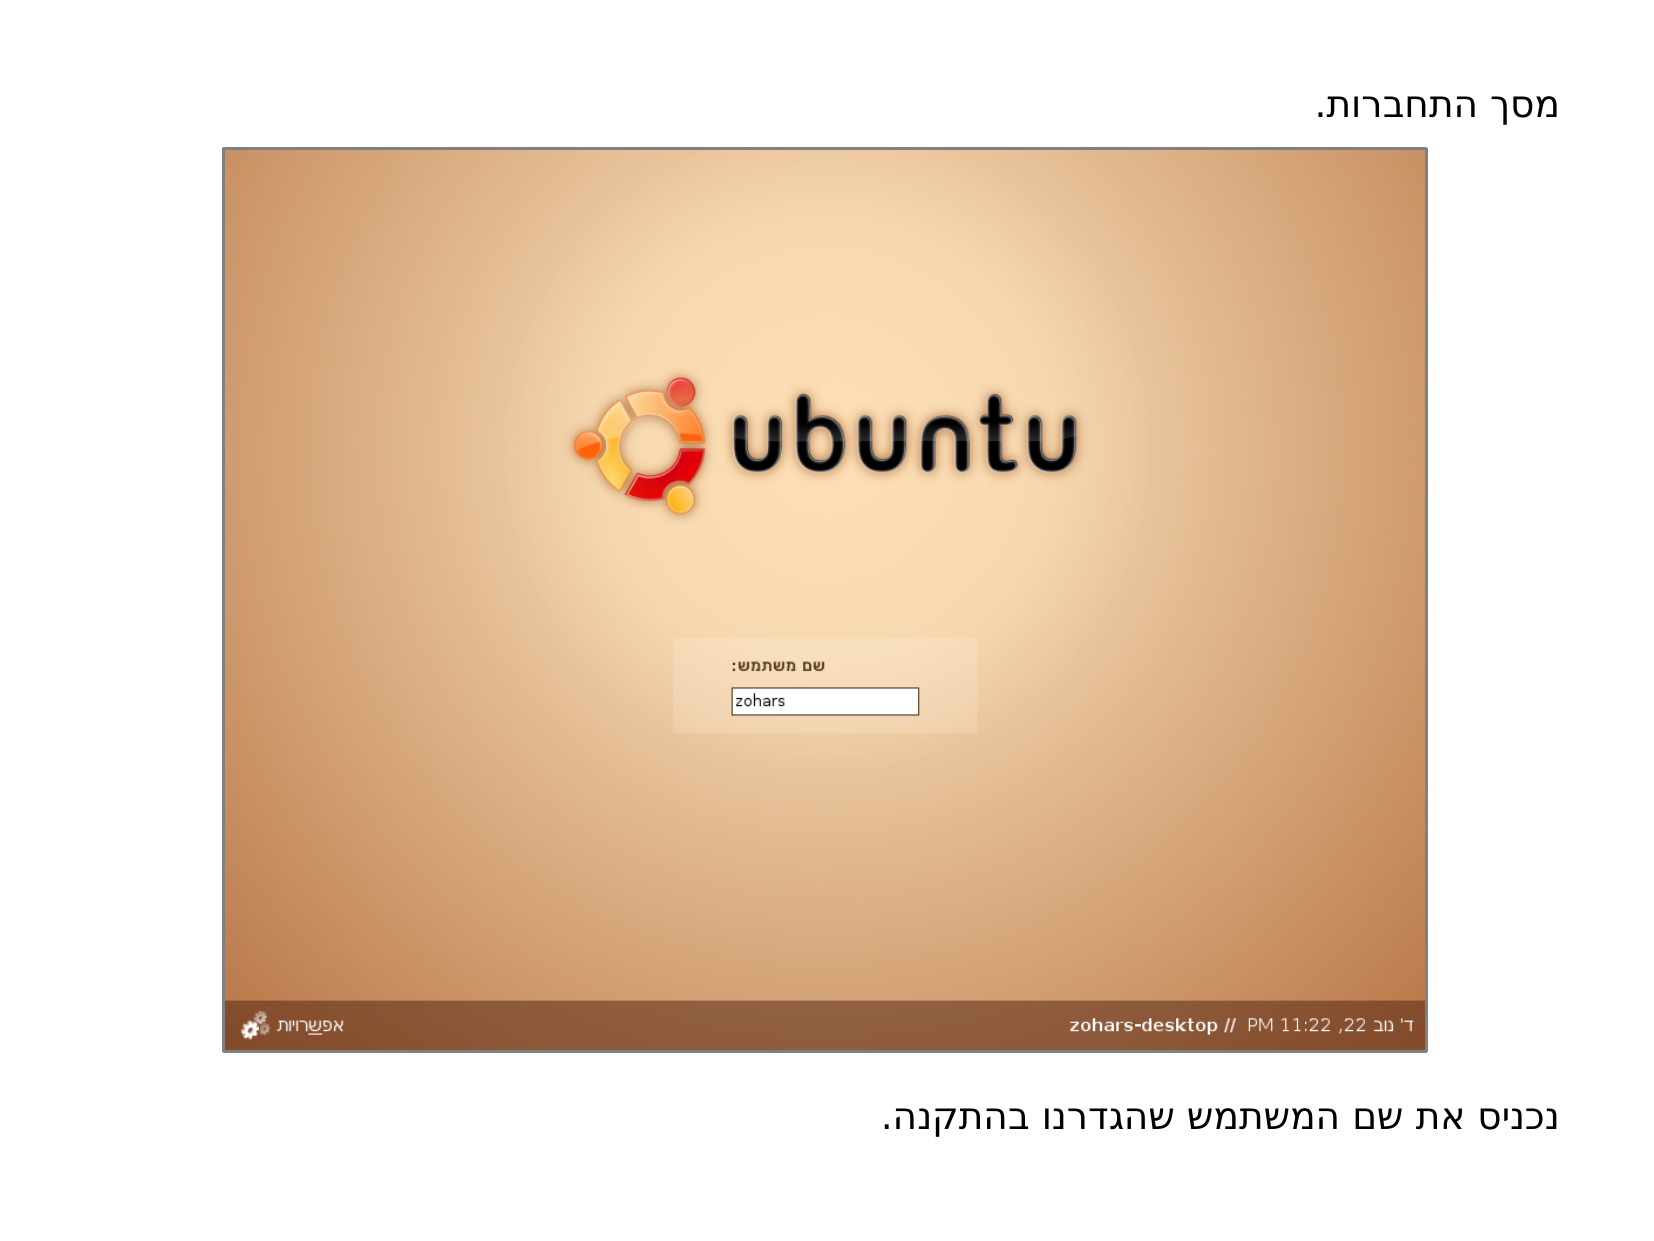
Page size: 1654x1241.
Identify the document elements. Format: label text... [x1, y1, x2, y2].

picture [225, 150, 1426, 1051]
text_box מסך התחברות. [225, 75, 1576, 136]
text_box נכניס את שם המשתמש שהגדרנו בהתקנה. [75, 1087, 1576, 1241]
